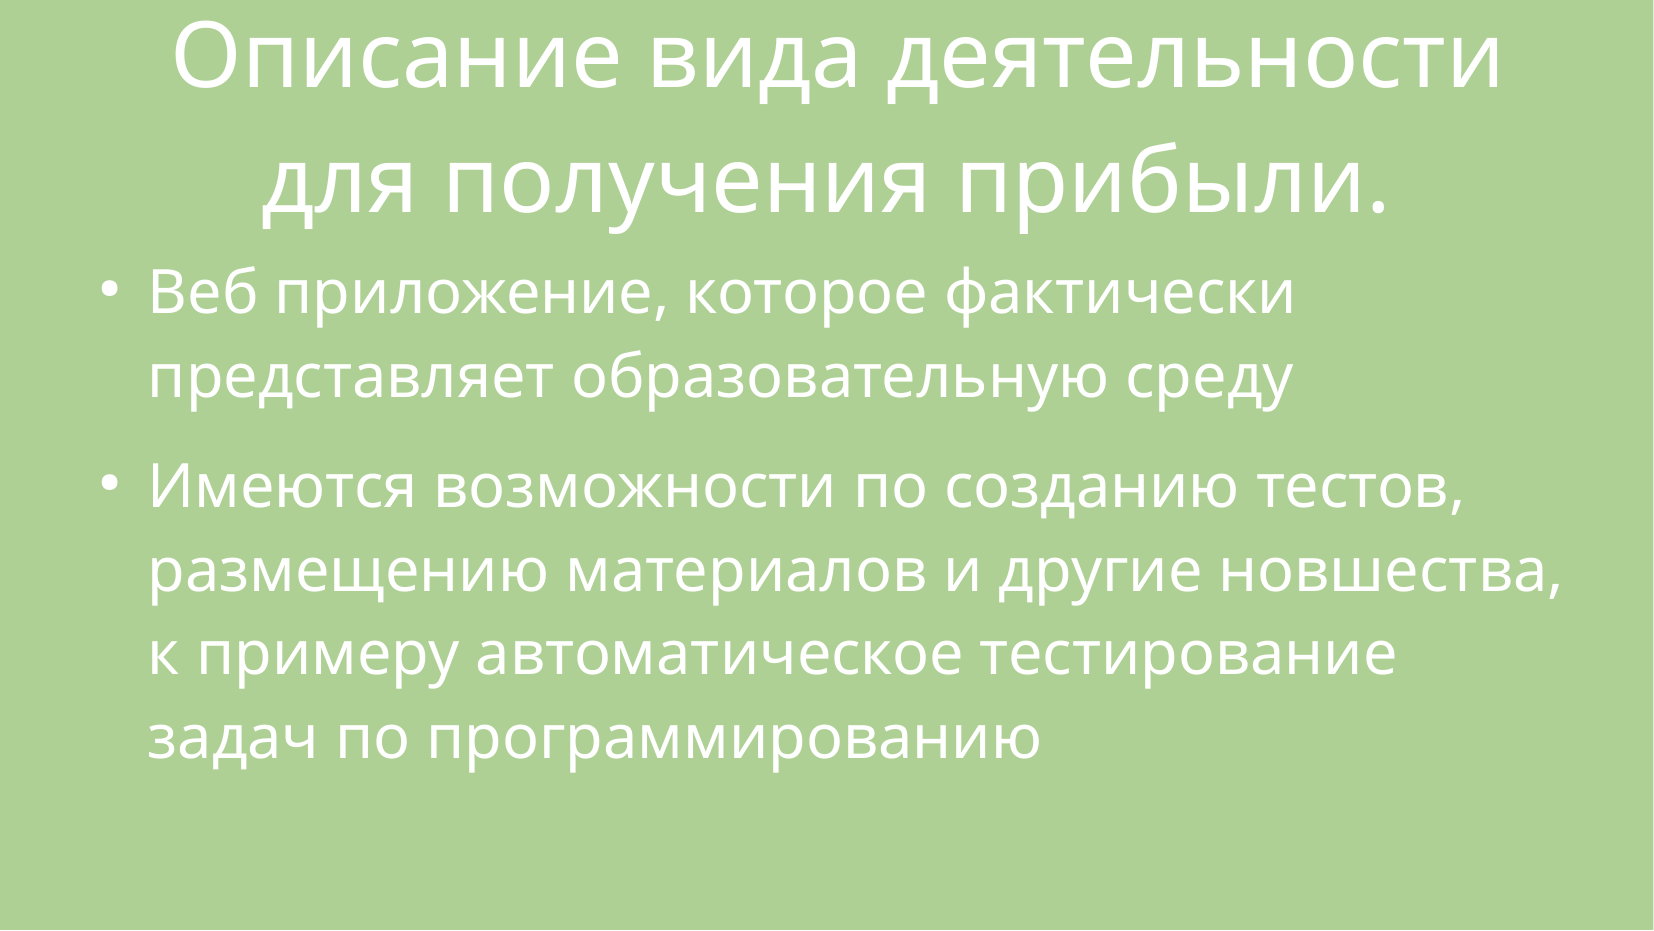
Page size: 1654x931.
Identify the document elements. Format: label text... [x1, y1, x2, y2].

title Описание вида деятельности для получения прибыли. [82, 2, 1571, 227]
list Веб приложение, которое фактически представляет образовательную среду Имеются возможности по созданию тестов, размещению материалов и другие новшества, к примеру автоматическое тестирование задач по программированию [82, 248, 1571, 788]
